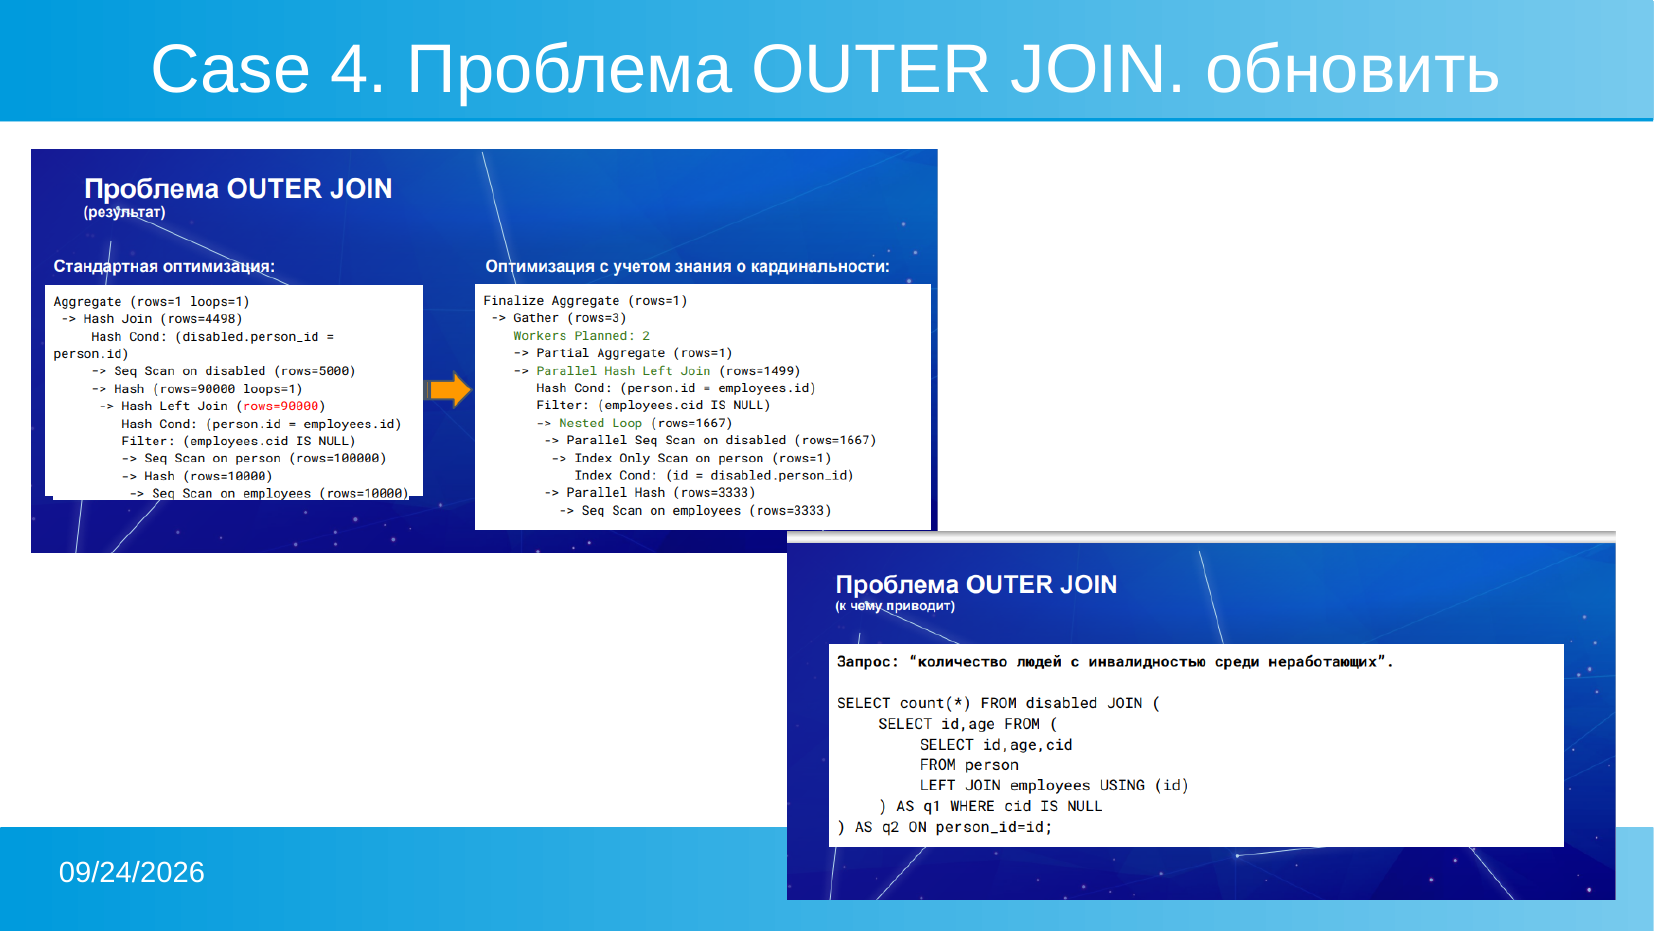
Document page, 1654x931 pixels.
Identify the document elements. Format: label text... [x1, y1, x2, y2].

picture [31, 149, 1616, 901]
title Case 4. Проблема OUTER JOIN. обновить [59, 29, 1595, 108]
